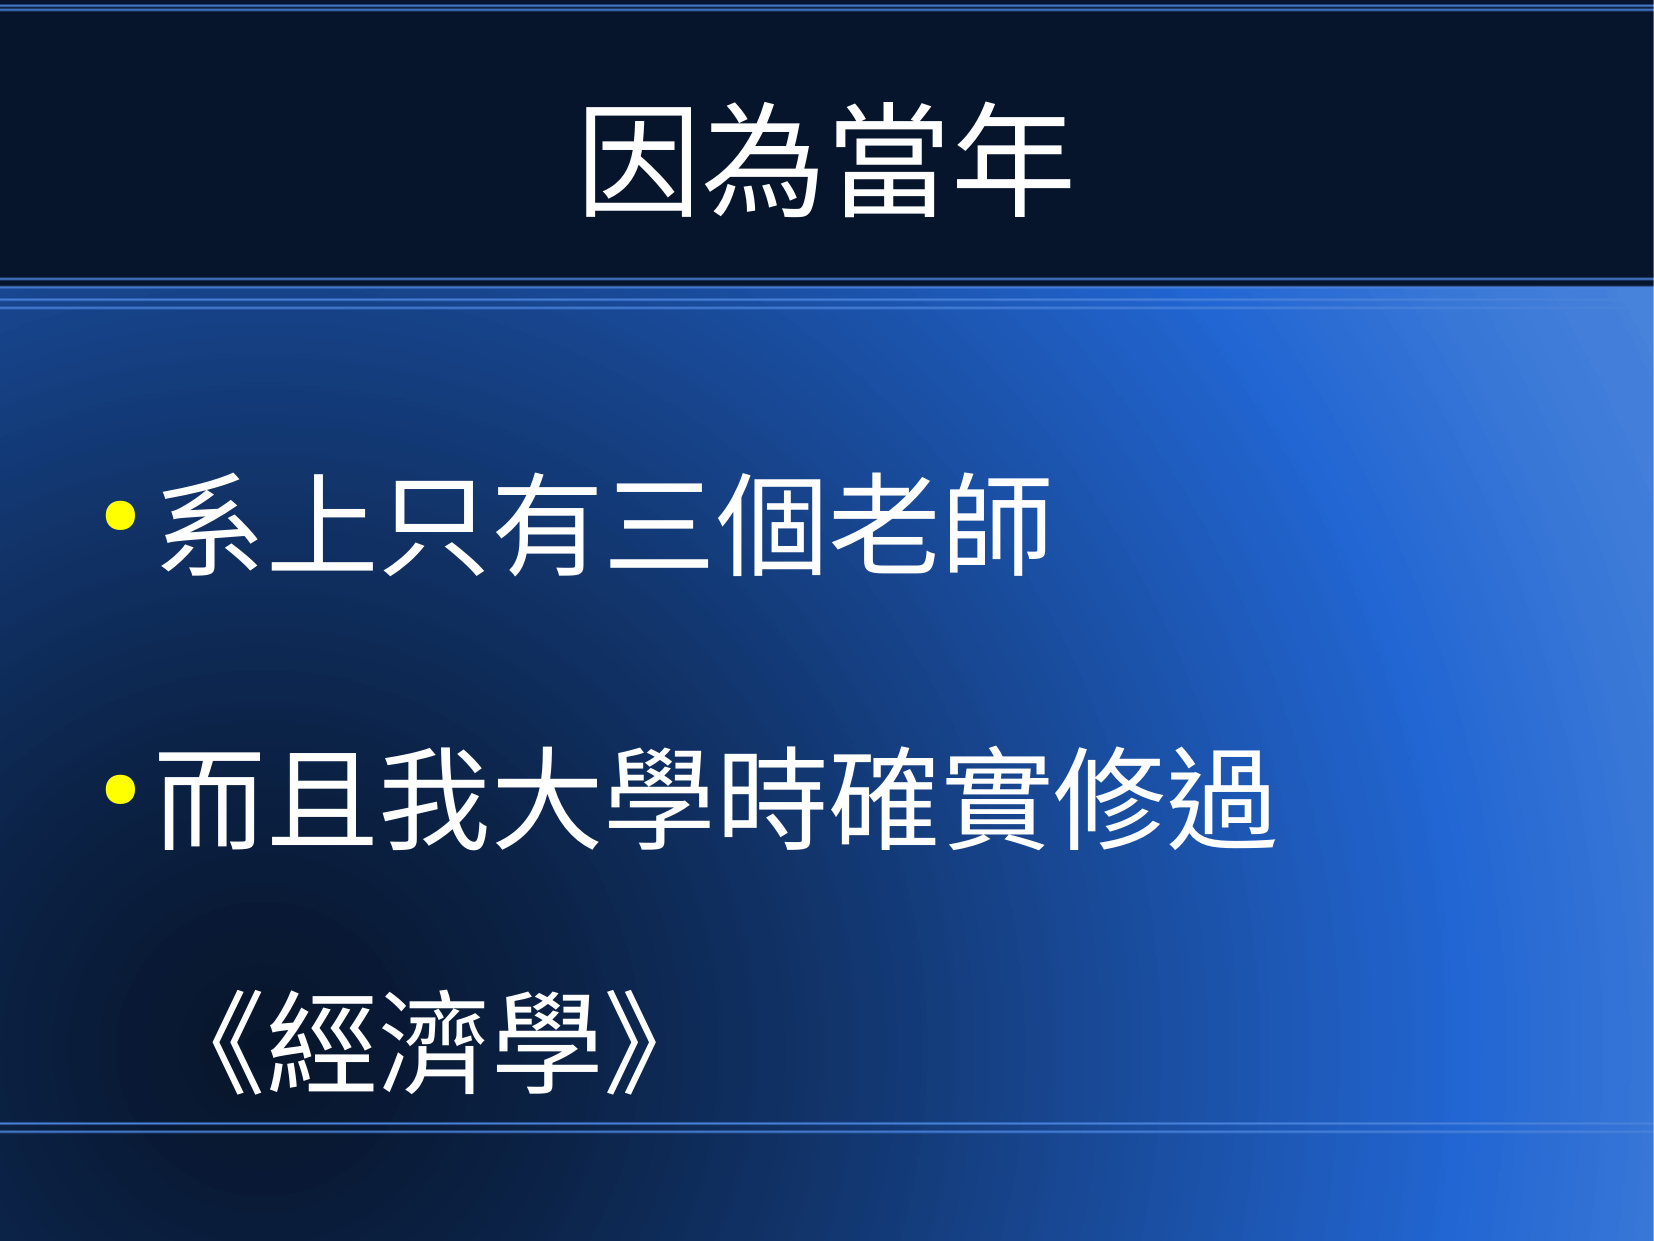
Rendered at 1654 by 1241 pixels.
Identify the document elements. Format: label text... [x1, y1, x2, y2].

list 系上只有三個老師 而且我大學時確實修過 《經濟學》 [82, 355, 1571, 1241]
title 因為當年 [82, 49, 1571, 257]
picture [0, 0, 1654, 1241]
